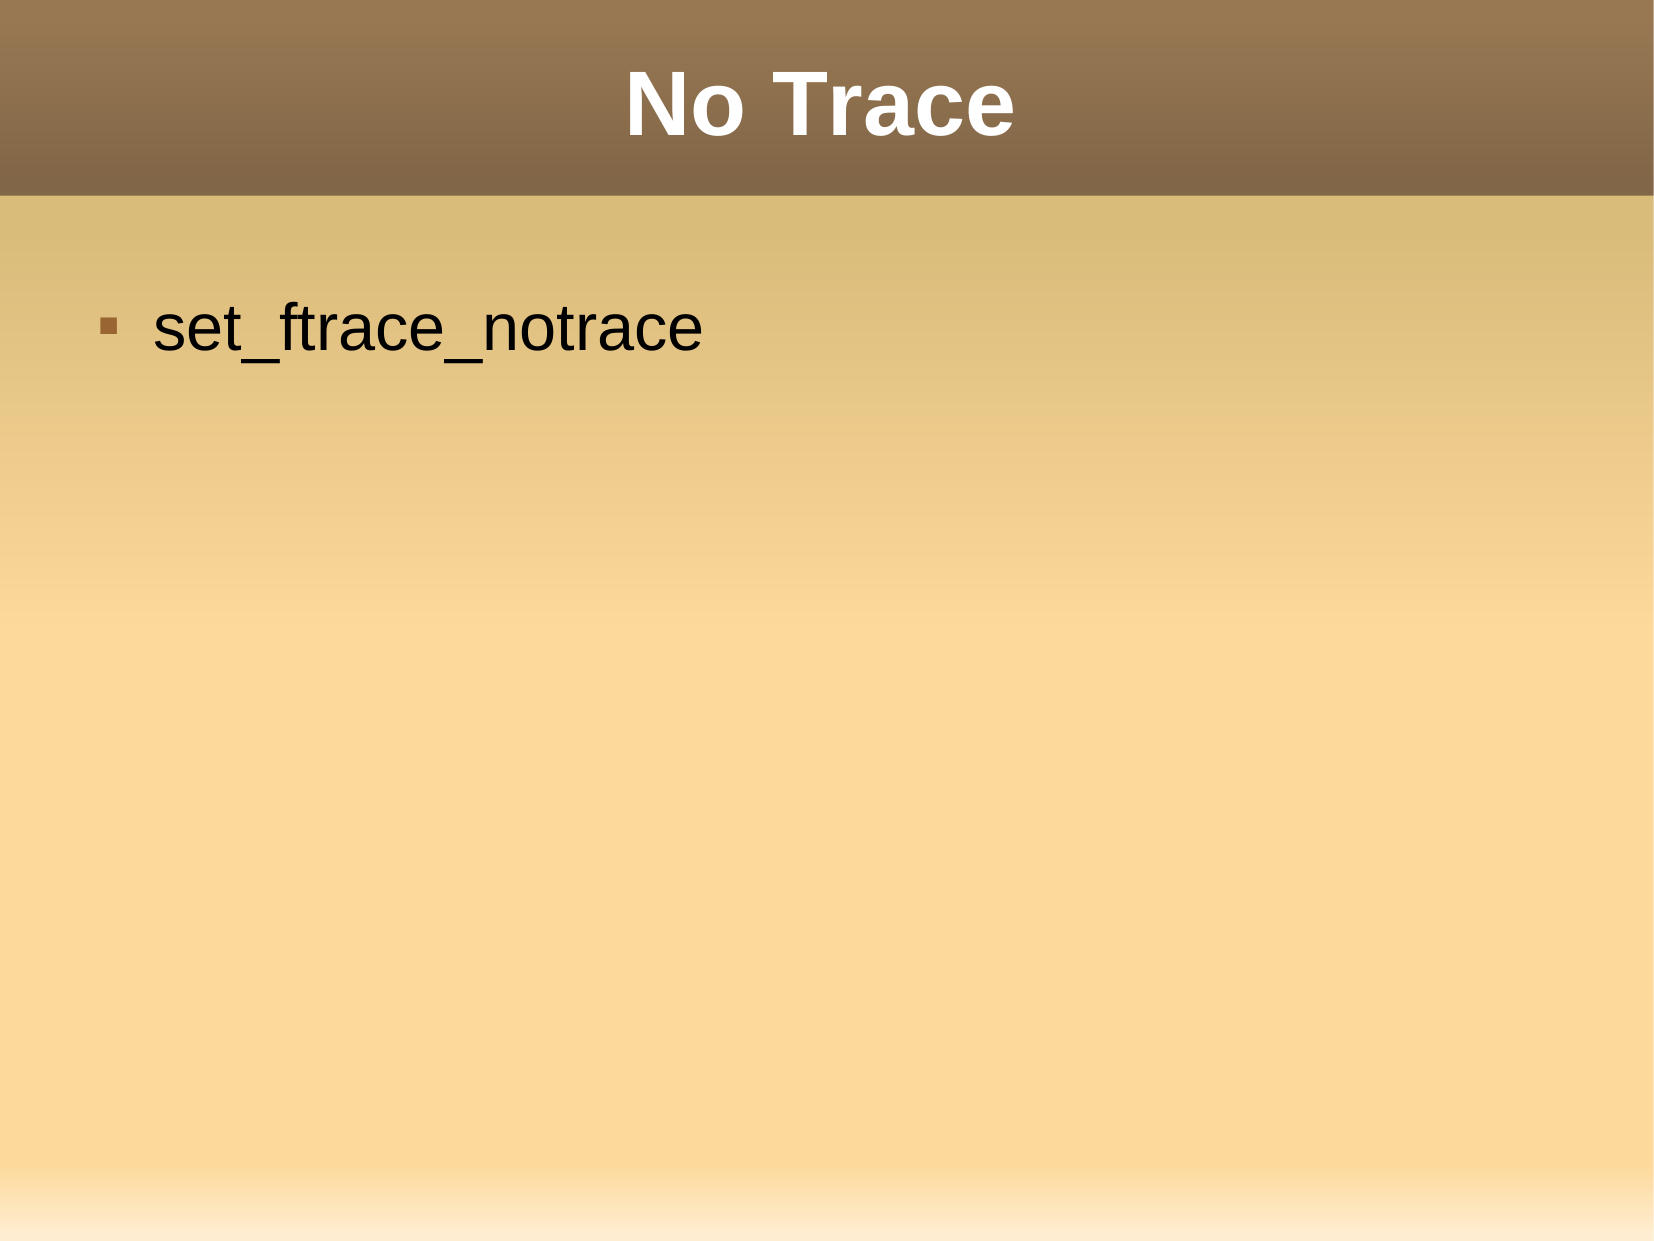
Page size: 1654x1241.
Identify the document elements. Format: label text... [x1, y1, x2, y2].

title No Trace [76, 7, 1565, 200]
list set_ftrace_notrace [82, 290, 1571, 1094]
picture [0, 0, 1654, 1241]
